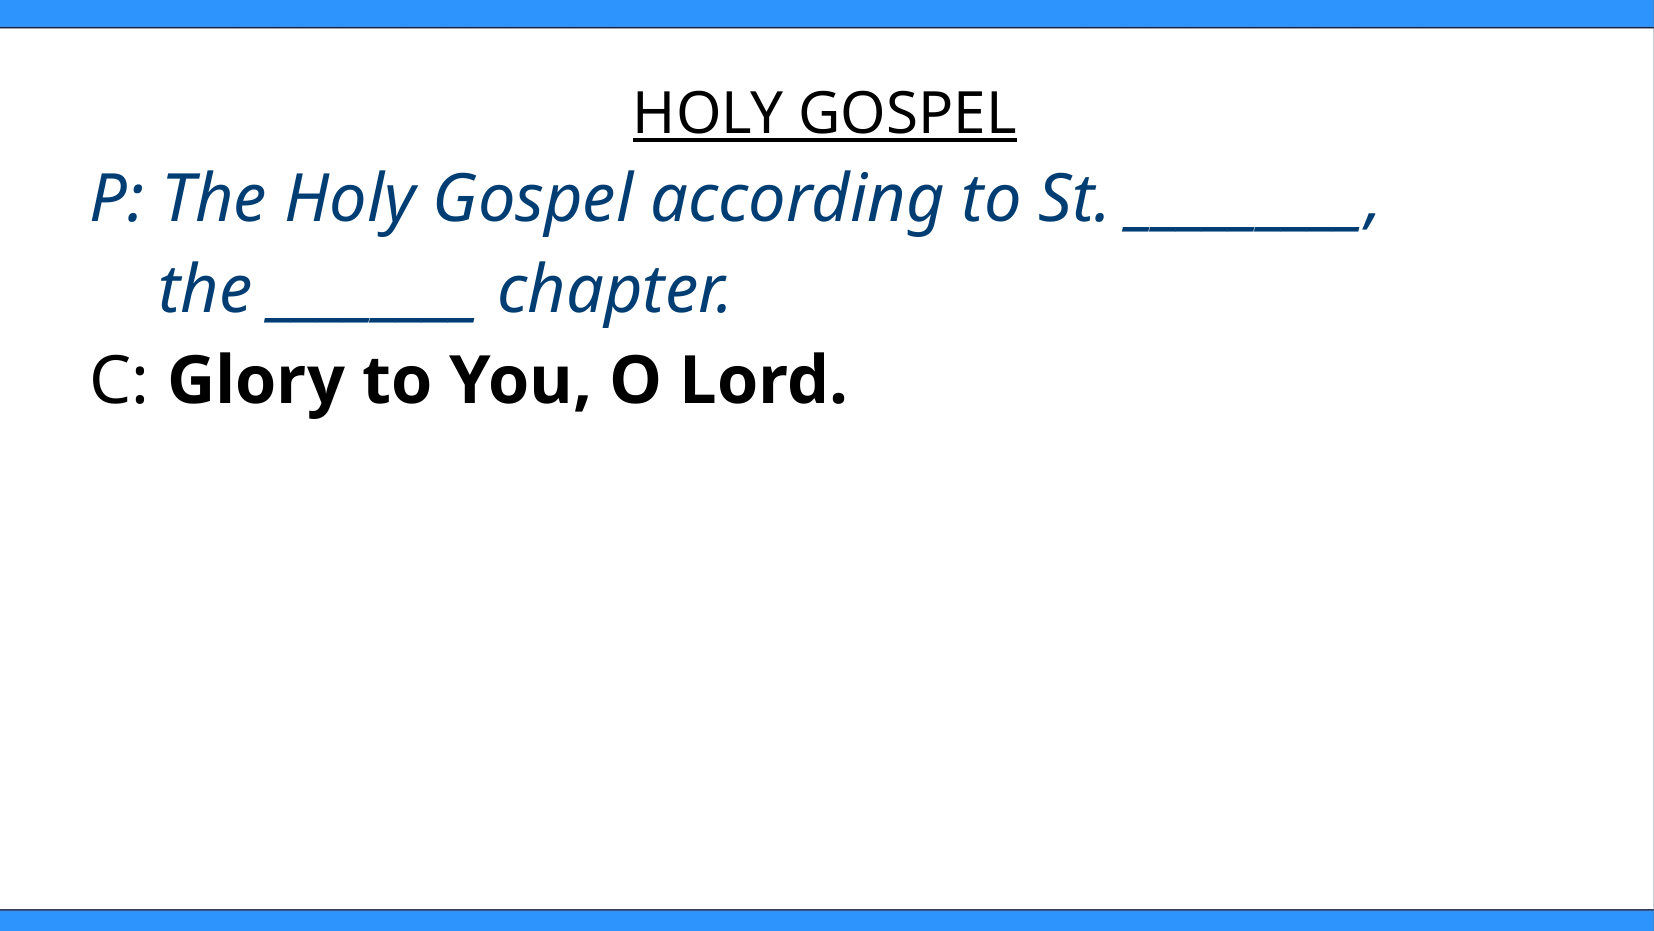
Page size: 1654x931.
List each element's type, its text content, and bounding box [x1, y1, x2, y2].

picture [0, 0, 1654, 931]
text_box HOLY GOSPEL P: The Holy Gospel according to St. _________, the ________ chapter. C: Glory to You, O Lord. [75, 63, 1576, 481]
